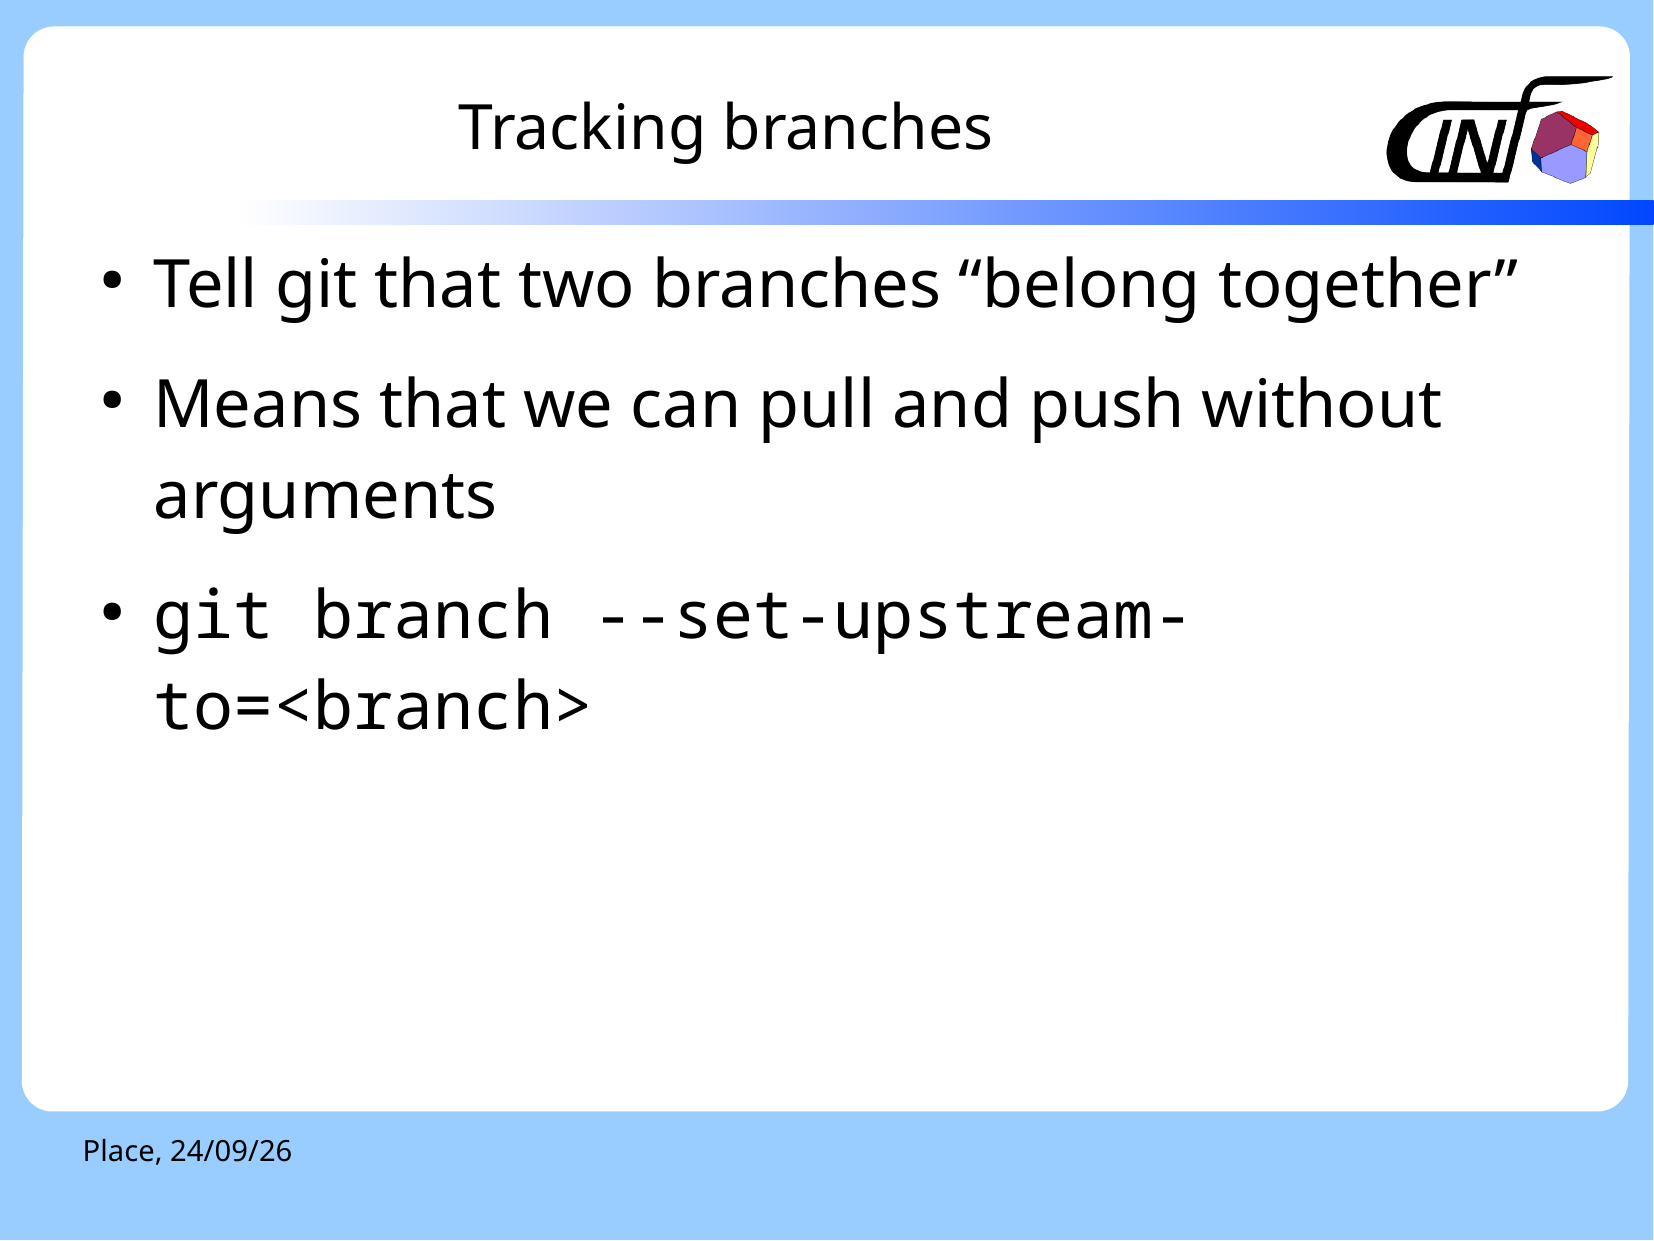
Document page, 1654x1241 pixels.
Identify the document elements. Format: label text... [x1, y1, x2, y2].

list Tell git that two branches “belong together” Means that we can pull and push without arguments git branch --set-upstream-to=<branch> [82, 236, 1571, 1055]
title Tracking branches [82, 49, 1371, 201]
picture [1386, 76, 1613, 184]
